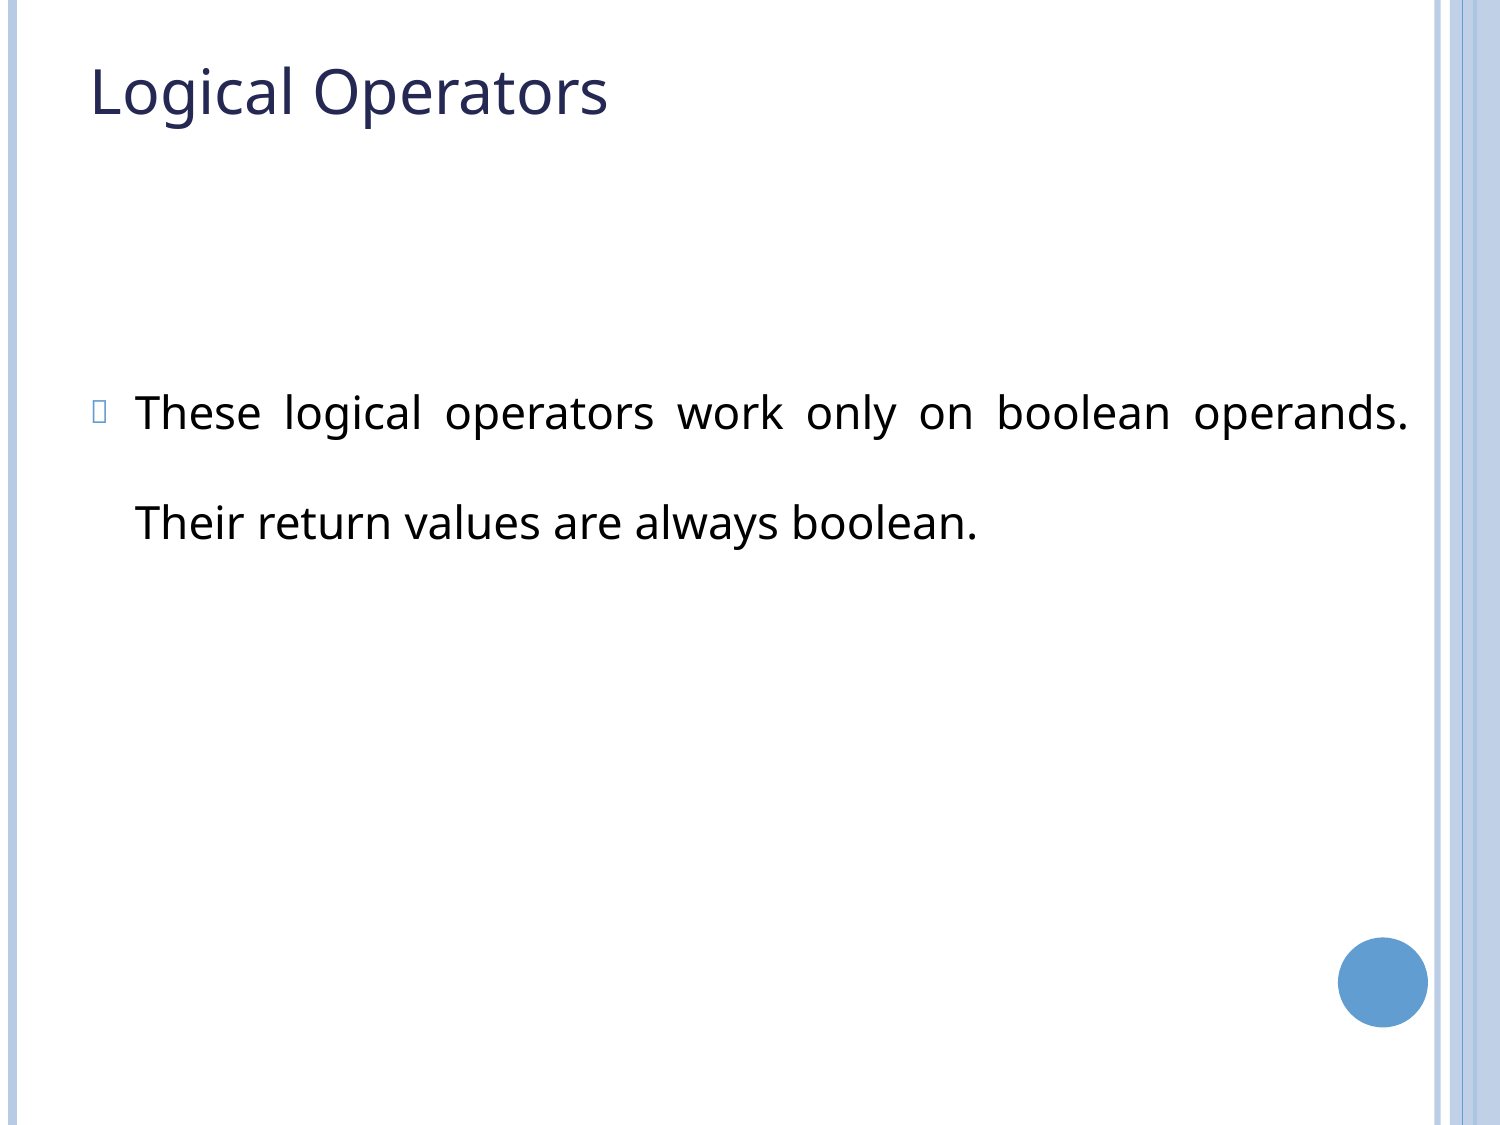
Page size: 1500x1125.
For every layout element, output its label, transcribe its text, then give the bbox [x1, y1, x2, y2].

list These logical operators work only on boolean operands. Their return values are always boolean. [75, 321, 1425, 823]
title Logical Operators [75, 45, 1300, 233]
